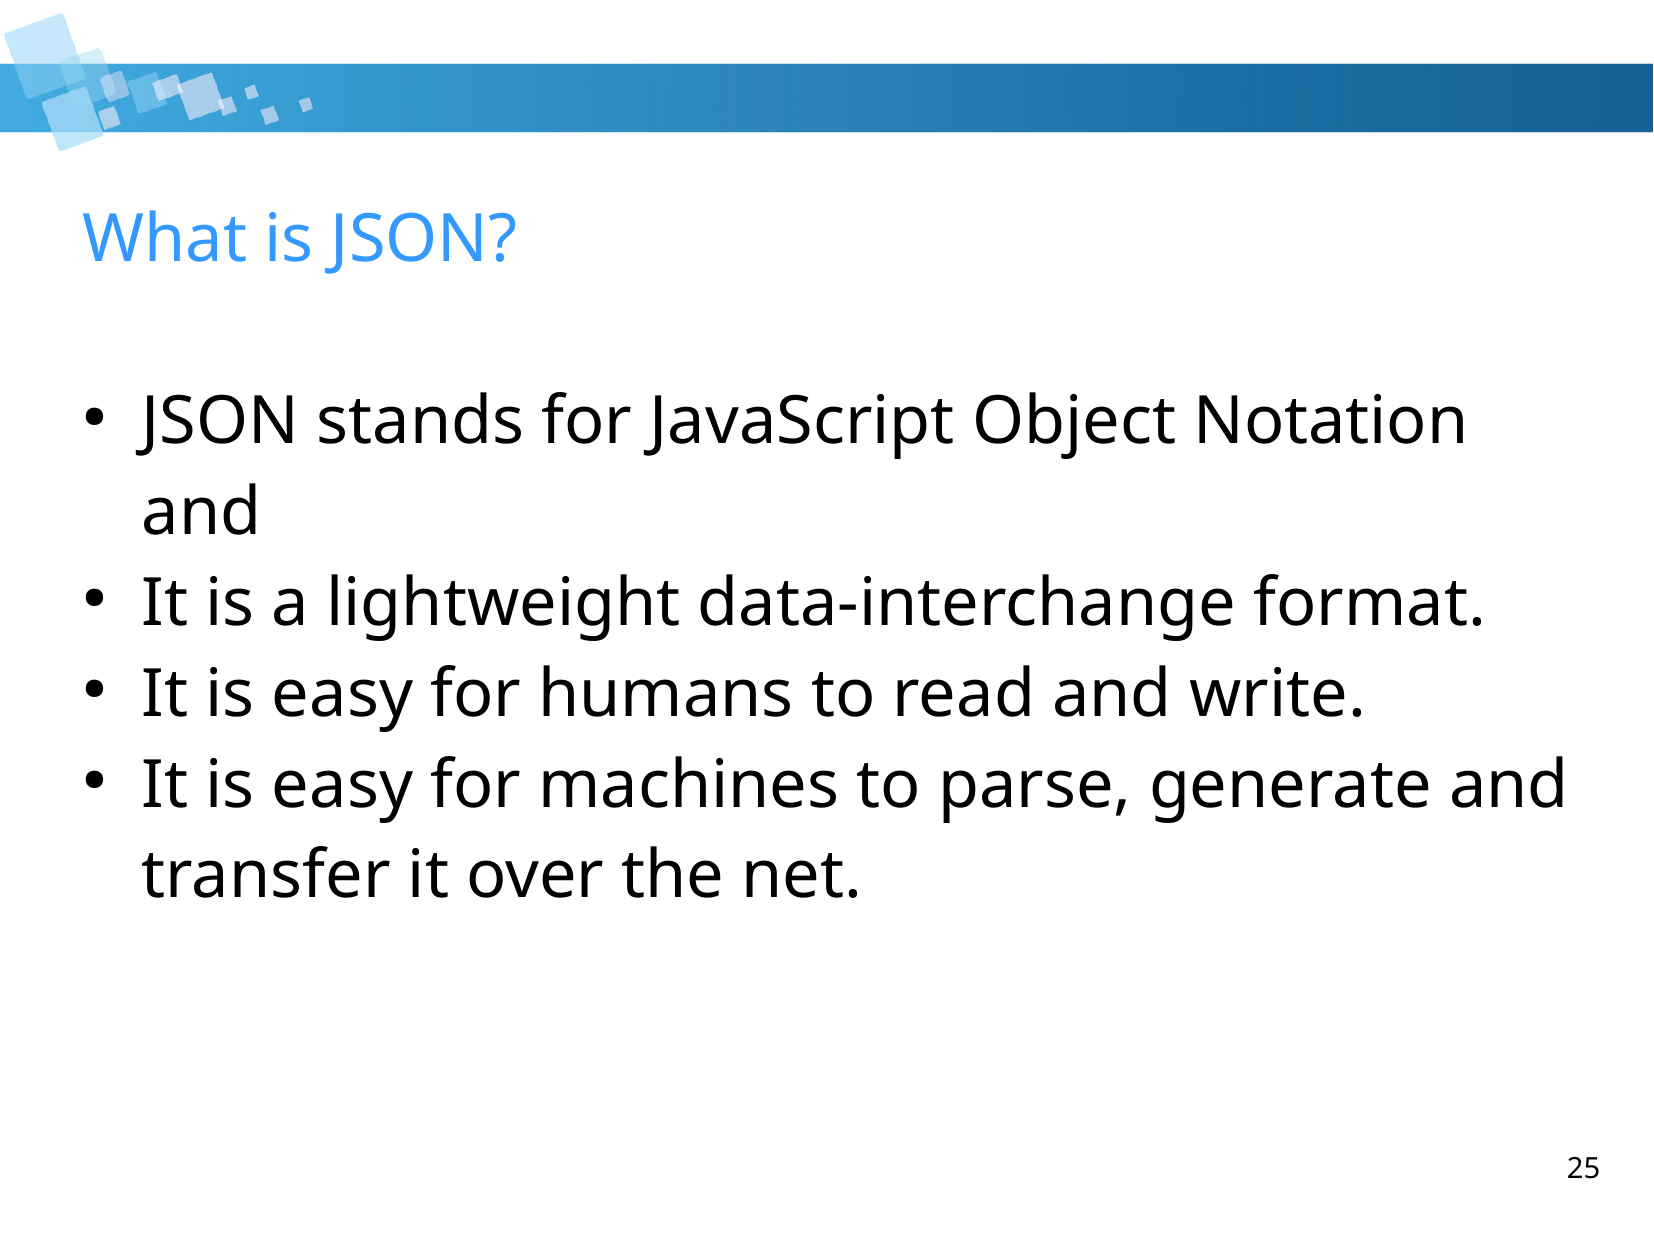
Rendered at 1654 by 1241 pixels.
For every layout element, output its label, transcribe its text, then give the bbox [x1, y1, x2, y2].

title What is JSON? [82, 131, 1571, 340]
picture [0, 0, 1653, 1238]
subtitle JSON stands for JavaScript Object Notation and It is a lightweight data-interchange format. It is easy for humans to read and write. It is easy for machines to parse, generate and transfer it over the net. [82, 372, 1571, 1093]
